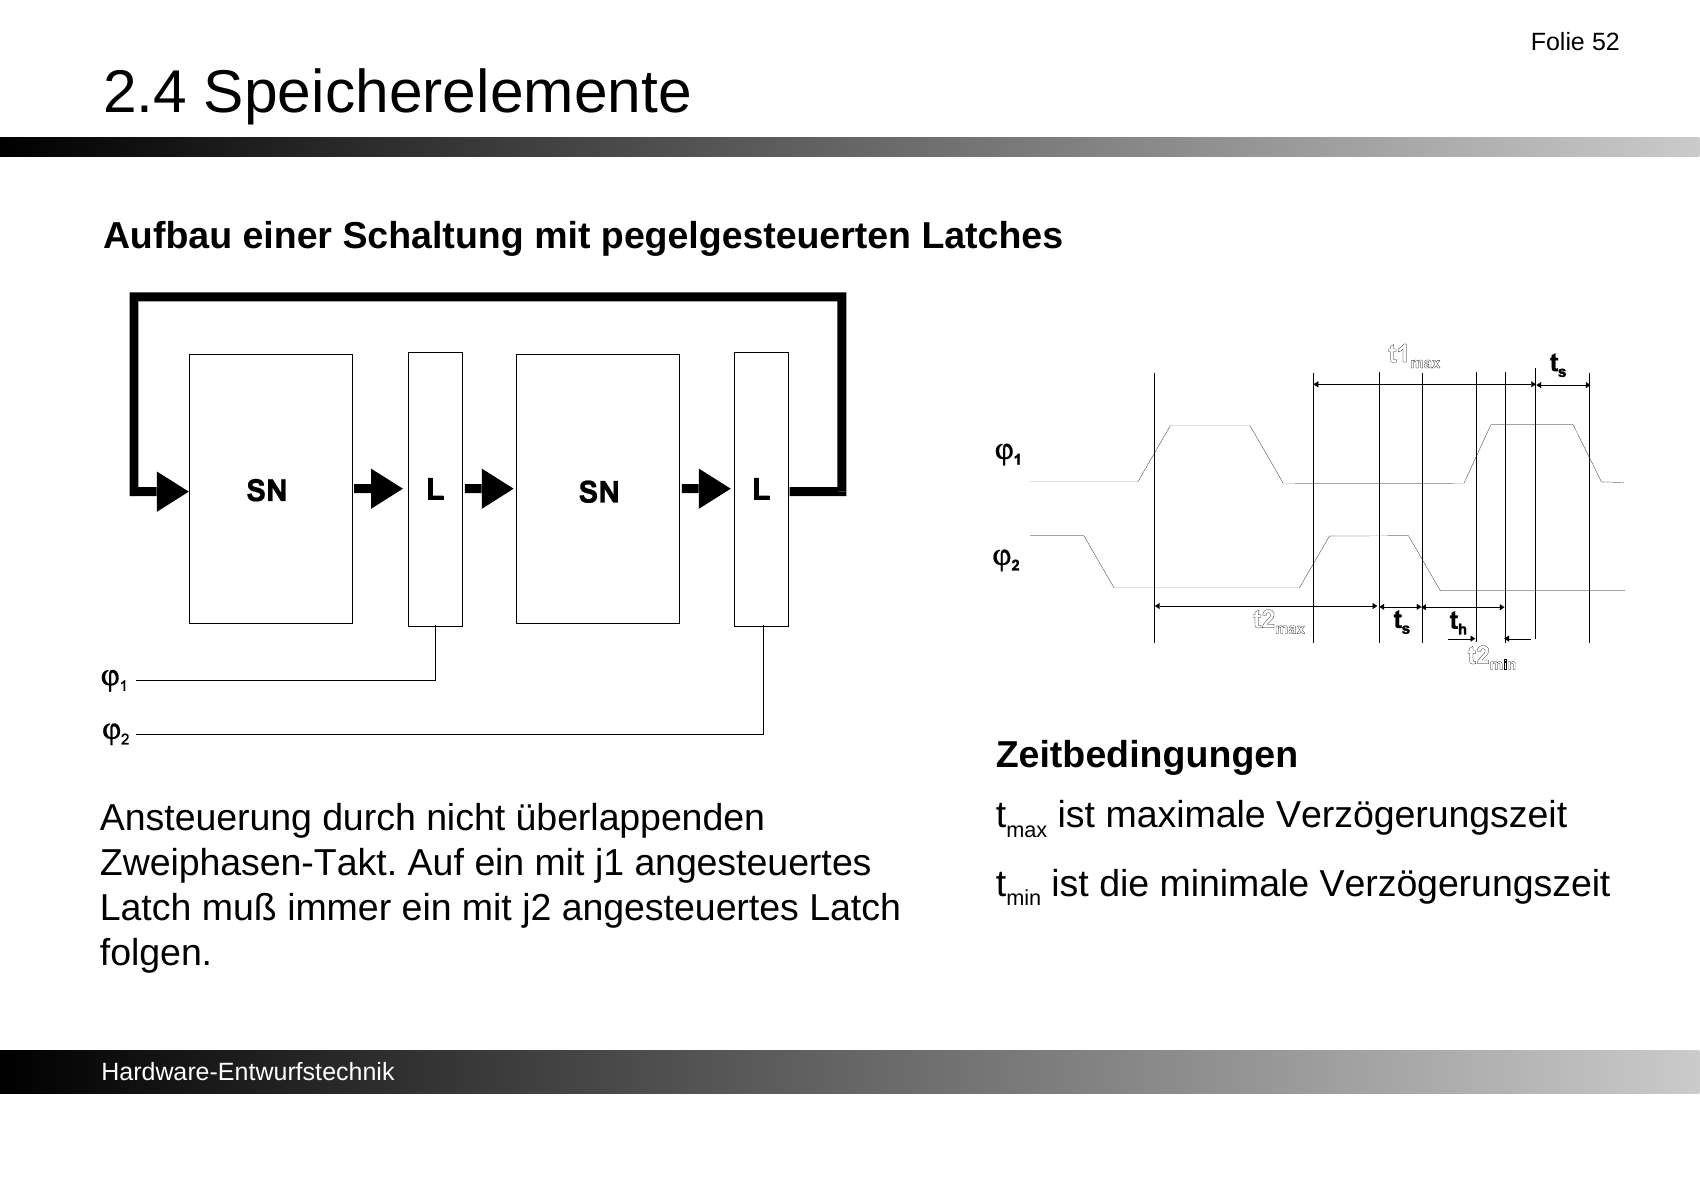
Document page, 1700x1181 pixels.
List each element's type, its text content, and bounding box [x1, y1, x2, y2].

chart [992, 343, 1626, 670]
list Aufbau einer Schaltung mit pegelgesteuerten Latches [87, 202, 1613, 1022]
title 2.4 Speicherelemente [87, 36, 1421, 142]
chart [101, 292, 847, 746]
text_box Zeitbedingungen tmax ist maximale Verzögerungszeit tmin ist die minimale Verzögerungszeit [981, 722, 1626, 918]
text_box Ansteuerung durch nicht überlappenden Zweiphasen-Takt. Auf ein mit j1 angesteuertes Latch muß immer ein mit j2 angesteuertes Latch folgen. [85, 785, 917, 981]
